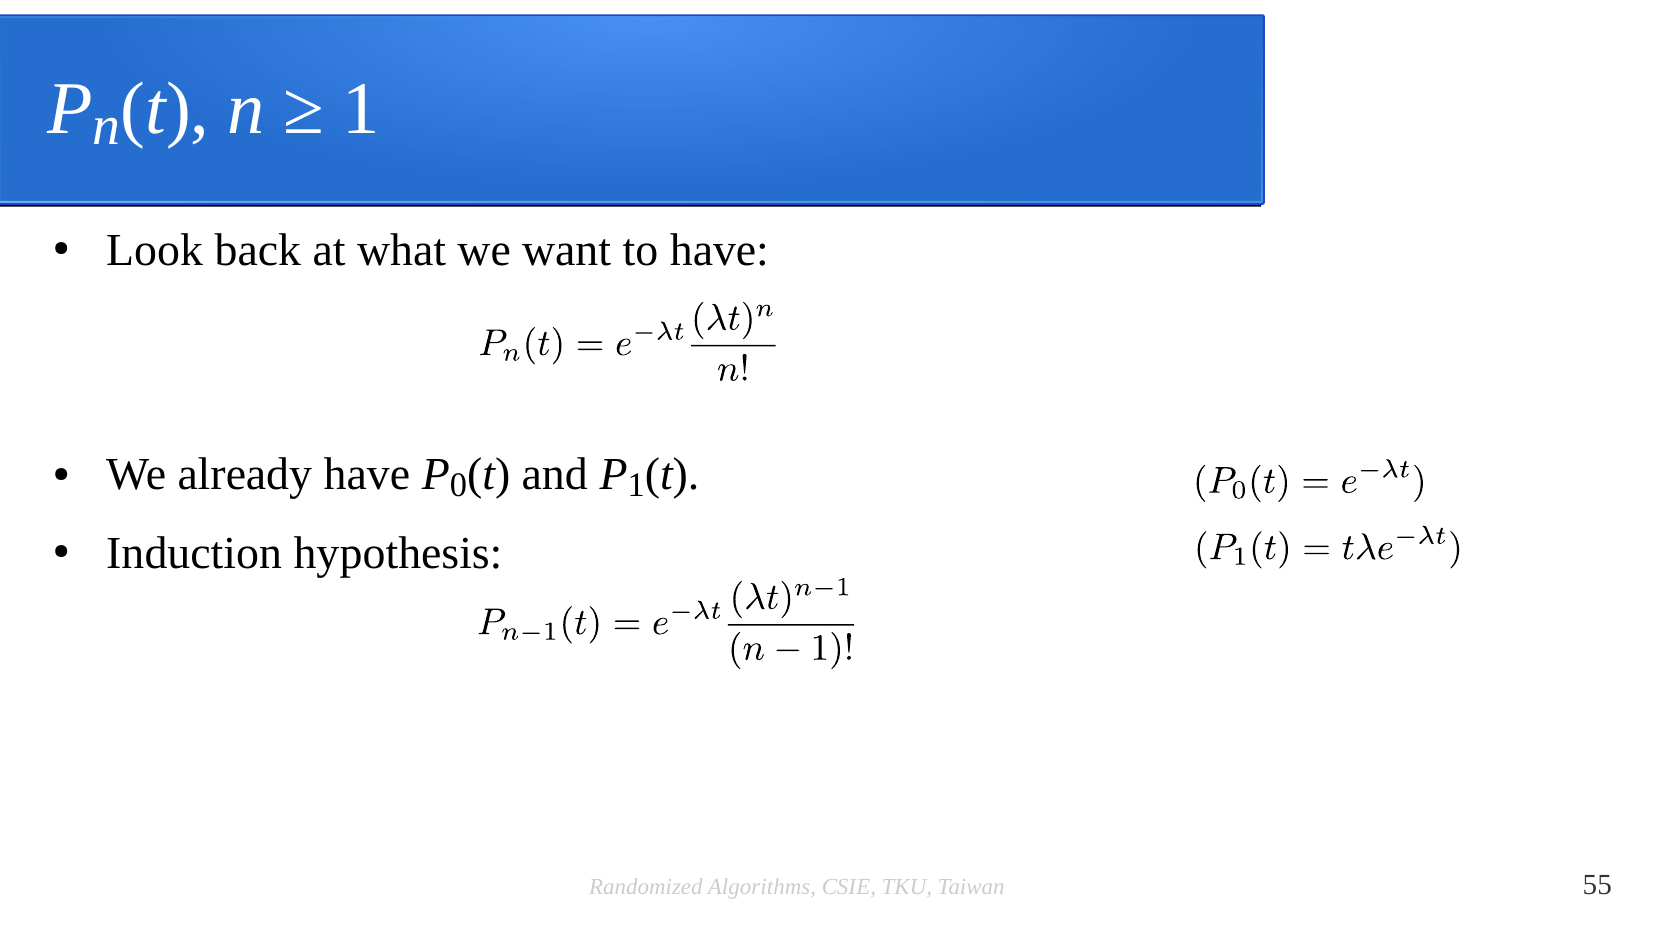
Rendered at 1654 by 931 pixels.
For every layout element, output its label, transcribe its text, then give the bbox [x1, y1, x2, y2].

title Pn(t), n ≥ 1 [47, 35, 1199, 189]
picture [476, 300, 778, 383]
picture [1192, 459, 1423, 503]
picture [476, 577, 855, 670]
list Look back at what we want to have: We already have P0(t) and P1(t). Induction hypothesis: [35, 224, 1524, 764]
text_box [1195, 525, 1460, 569]
